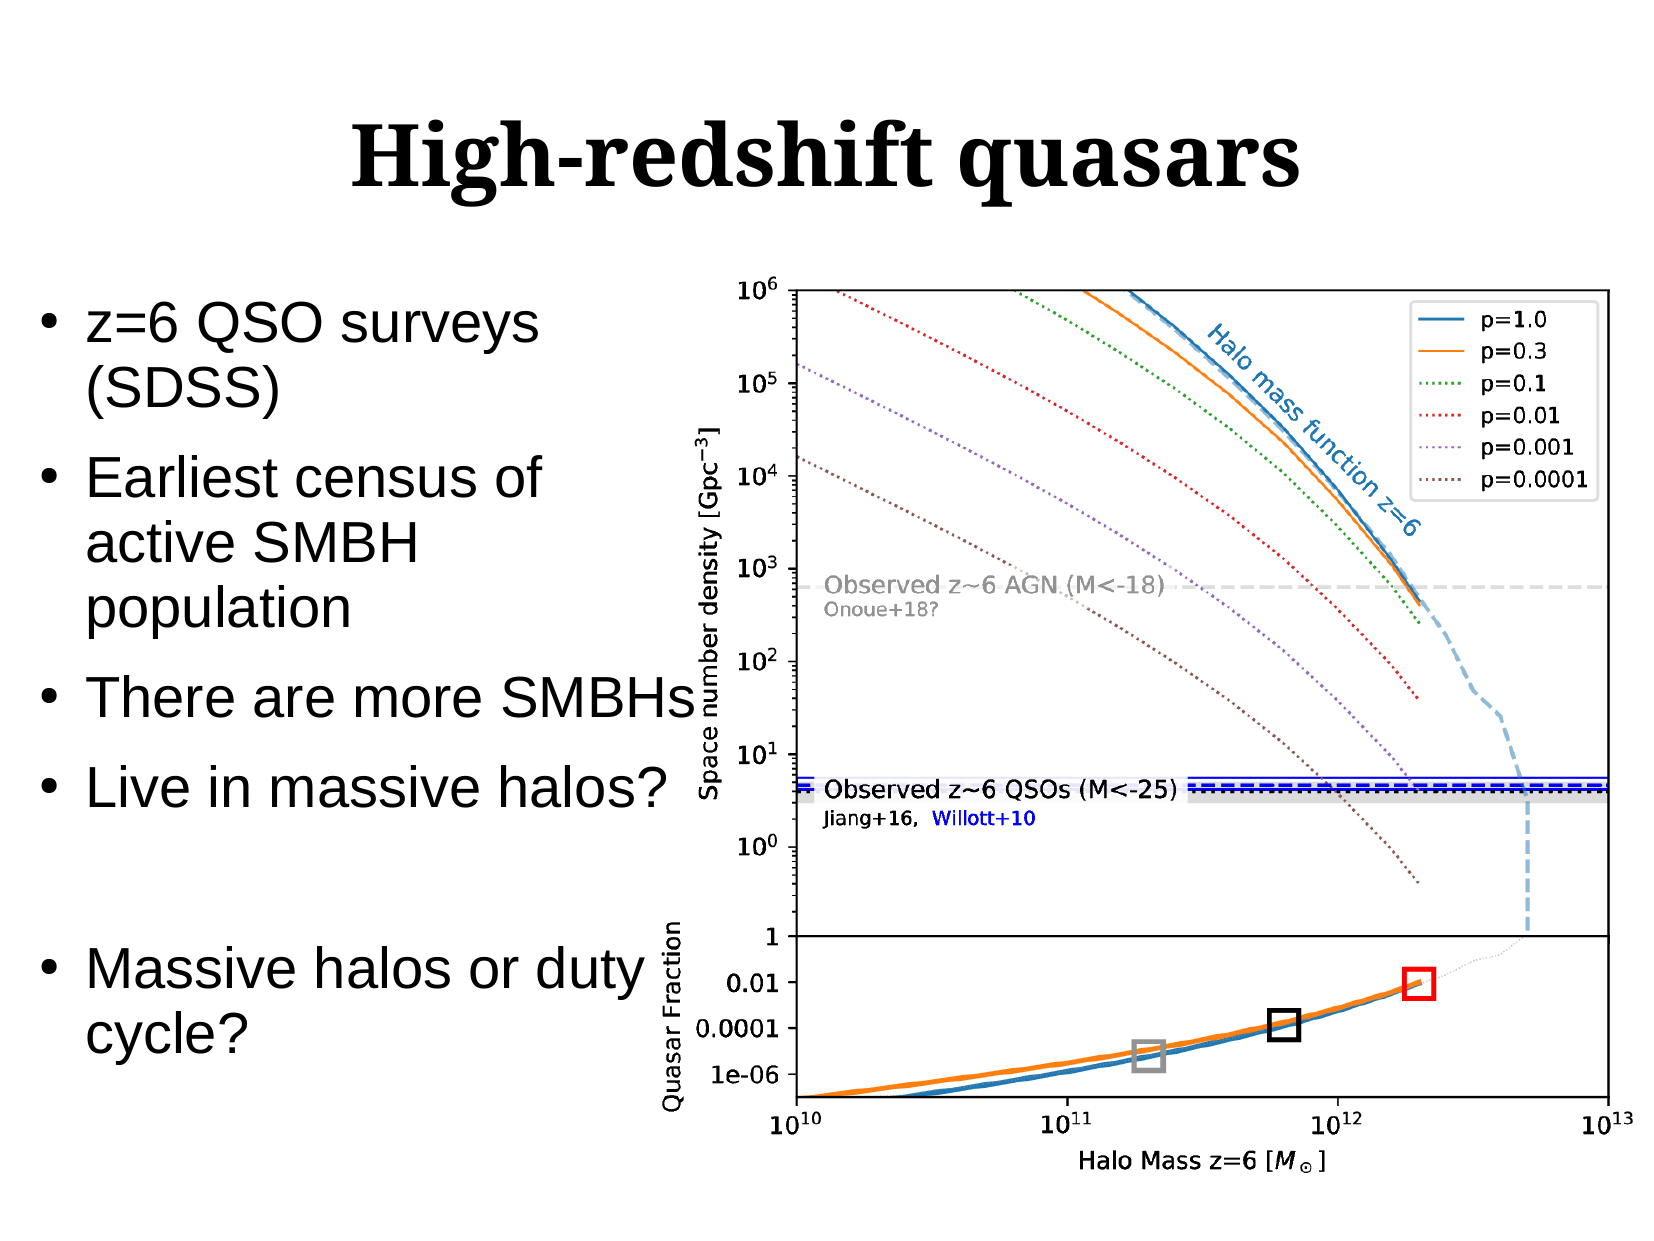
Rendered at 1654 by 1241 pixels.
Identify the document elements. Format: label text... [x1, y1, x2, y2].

title High-redshift quasars [82, 49, 1571, 257]
list z=6 QSO surveys (SDSS) Earliest census of active SMBH population There are more SMBHs Live in massive halos? Massive halos or duty cycle? [23, 290, 699, 1088]
picture [644, 262, 1654, 1192]
